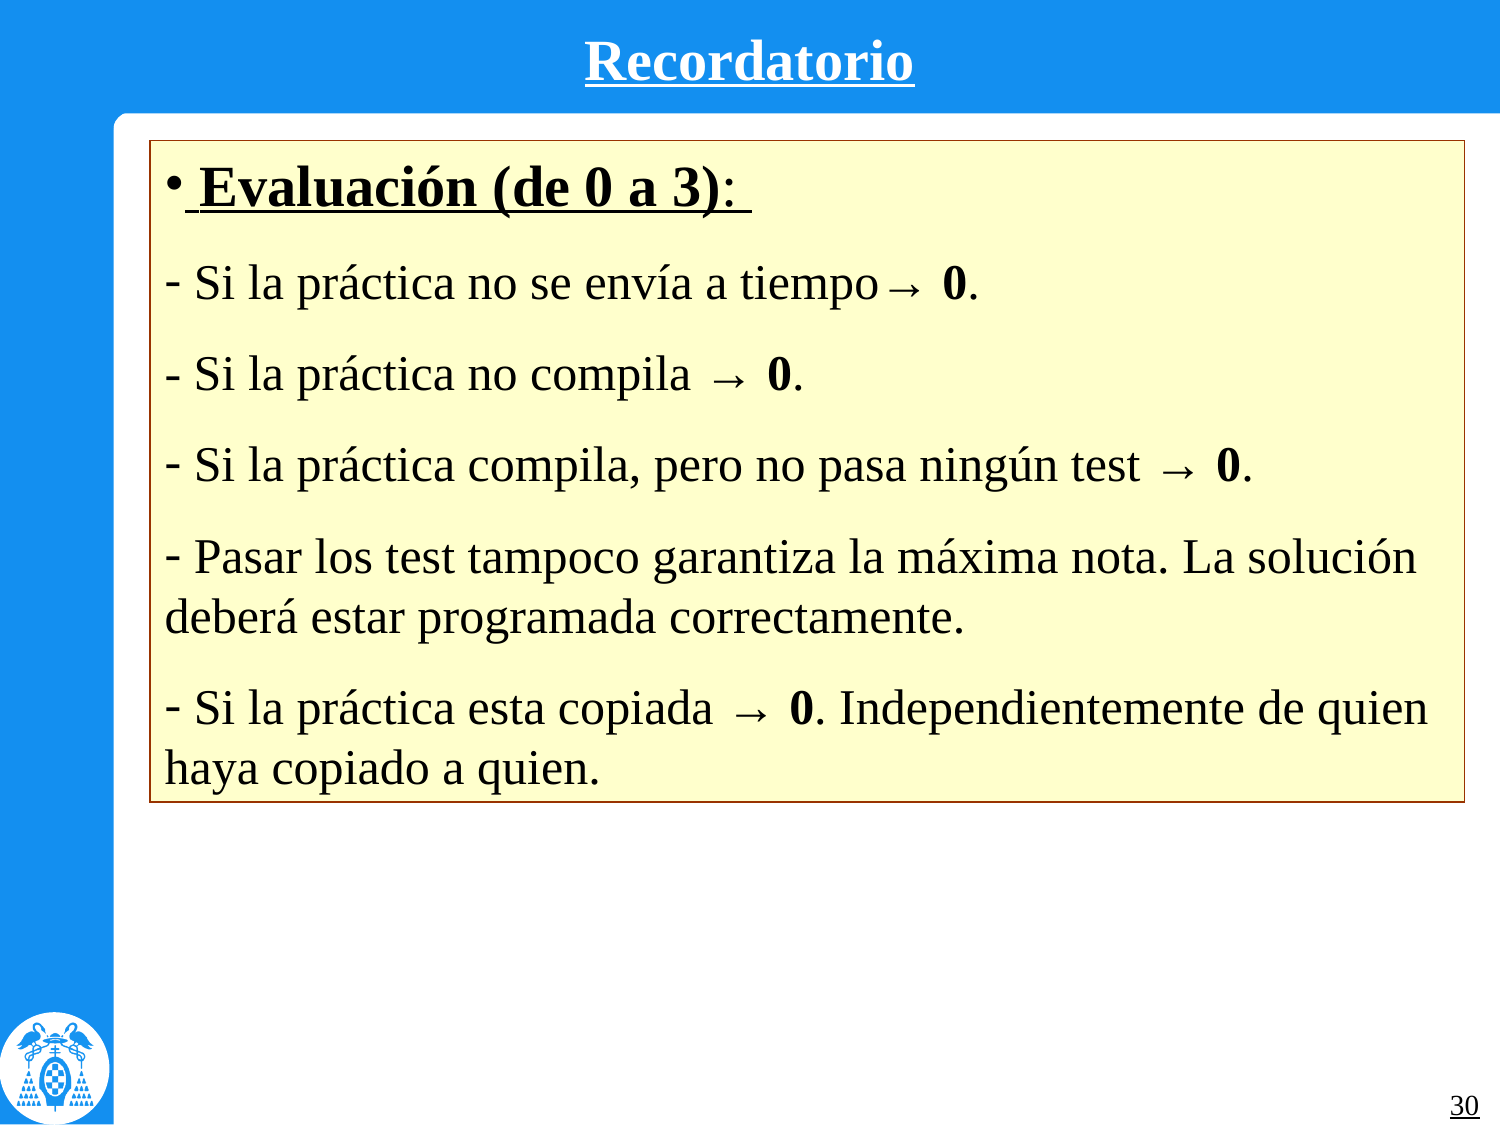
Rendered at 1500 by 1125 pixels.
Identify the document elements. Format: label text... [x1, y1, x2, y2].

text_box Evaluación (de 0 a 3): Si la práctica no se envía a tiempo→ 0. - Si la práctica no compila → 0. Si la práctica compila, pero no pasa ningún test → 0. Pasar los test tampoco garantiza la máxima nota. La solución deberá estar programada correctamente. Si la práctica esta copiada → 0. Independientemente de quien haya copiado a quien. [149, 140, 1465, 803]
text_box Recordatorio [215, 14, 1285, 101]
text_box 30 [1047, 1078, 1495, 1125]
picture [15, 1017, 98, 1112]
